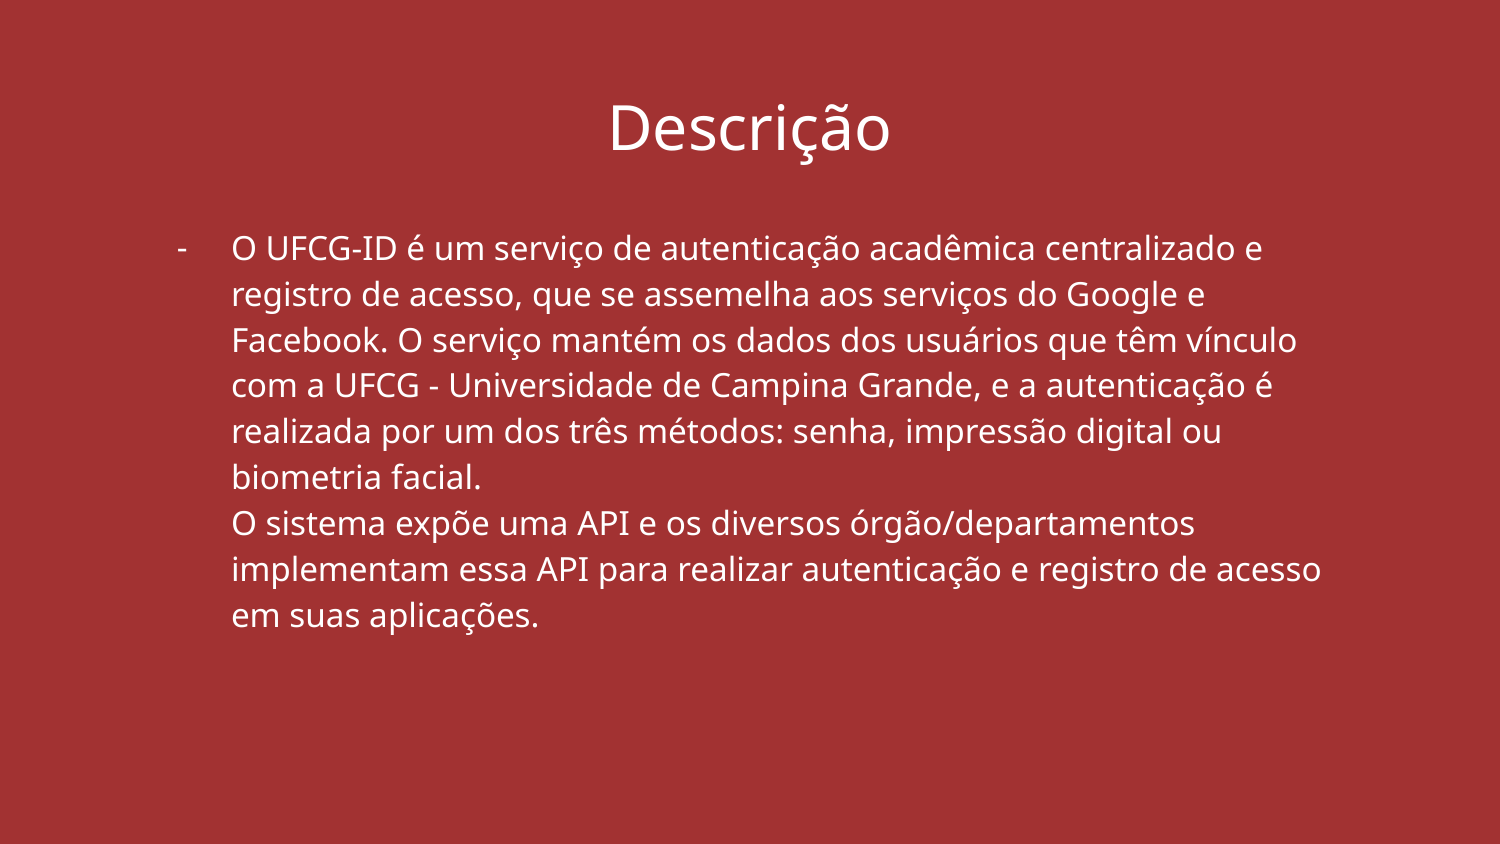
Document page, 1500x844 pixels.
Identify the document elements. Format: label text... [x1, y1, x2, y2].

title Descrição [51, 72, 1449, 167]
list O UFCG-ID é um serviço de autenticação acadêmica centralizado e registro de acesso, que se assemelha aos serviços do Google e Facebook. O serviço mantém os dados dos usuários que têm vínculo com a UFCG - Universidade de Campina Grande, e a autenticação é realizada por um dos três métodos: senha, impressão digital ou biometria facial. O sistema expõe uma API e os diversos órgão/departamentos implementam essa API para realizar autenticação e registro de acesso em suas aplicações. [141, 206, 1359, 767]
